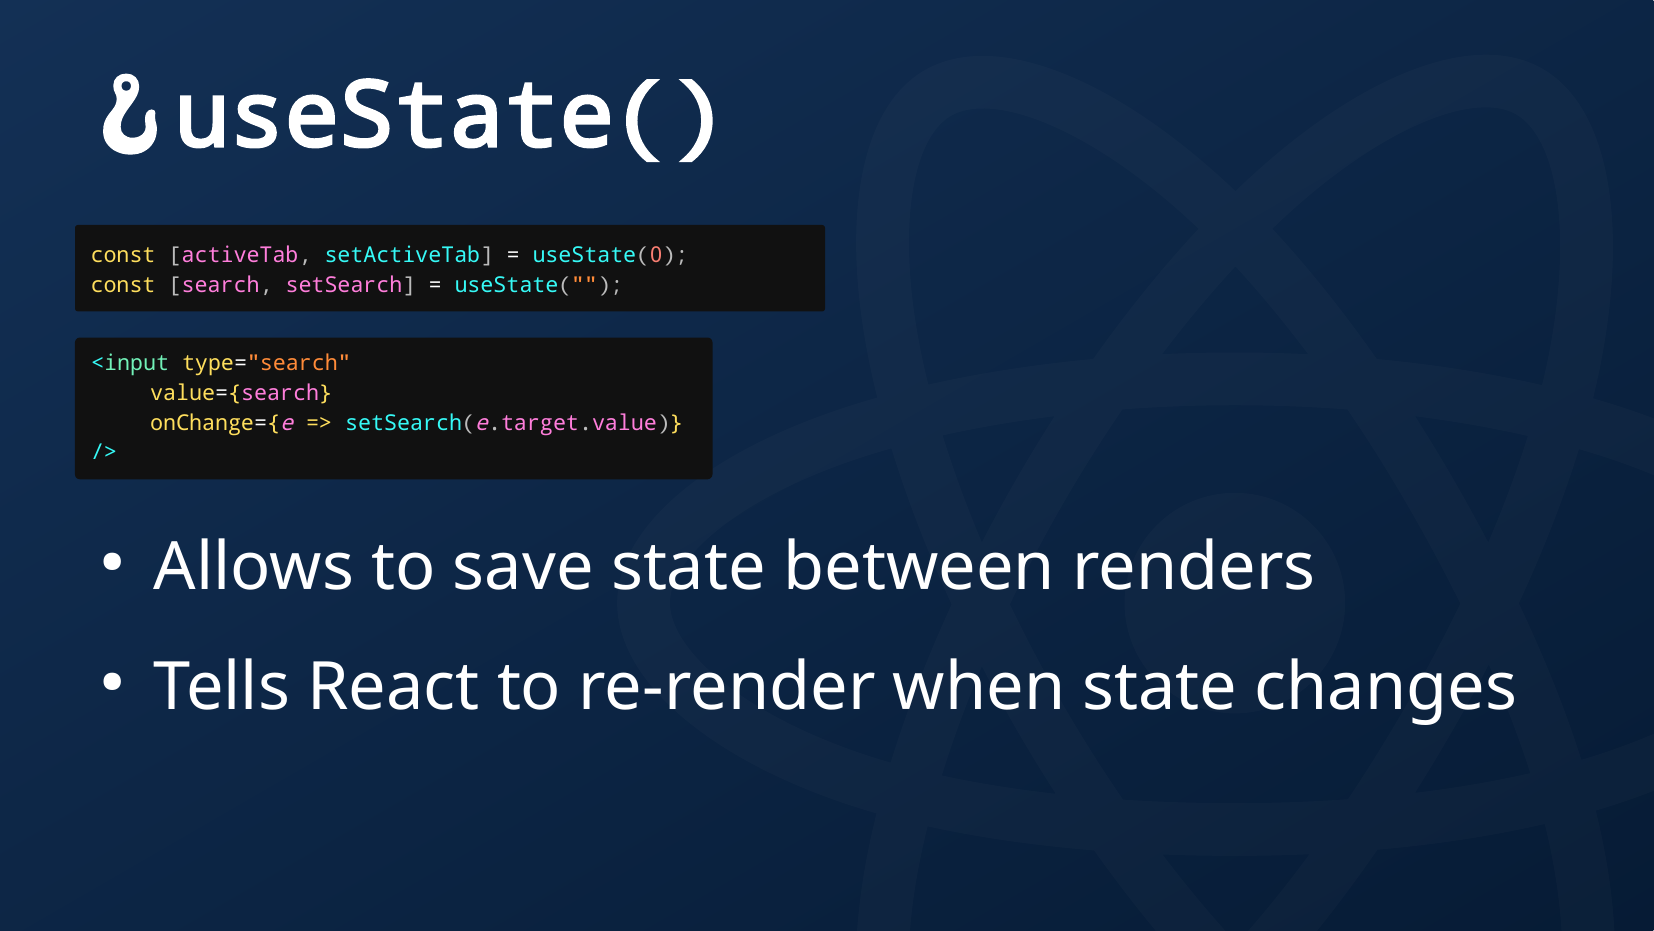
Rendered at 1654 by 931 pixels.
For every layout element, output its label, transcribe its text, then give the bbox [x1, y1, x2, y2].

text_box <input type="search" value={search} onChange={e => setSearch(e.target.value)} /> [74, 337, 713, 480]
list Allows to save state between renders Tells React to re-render when state changes [82, 517, 1571, 863]
title 🪝useState() [82, 37, 1571, 193]
text_box const [activeTab, setActiveTab] = useState(0); const [search, setSearch] = useState(""); [75, 224, 826, 312]
